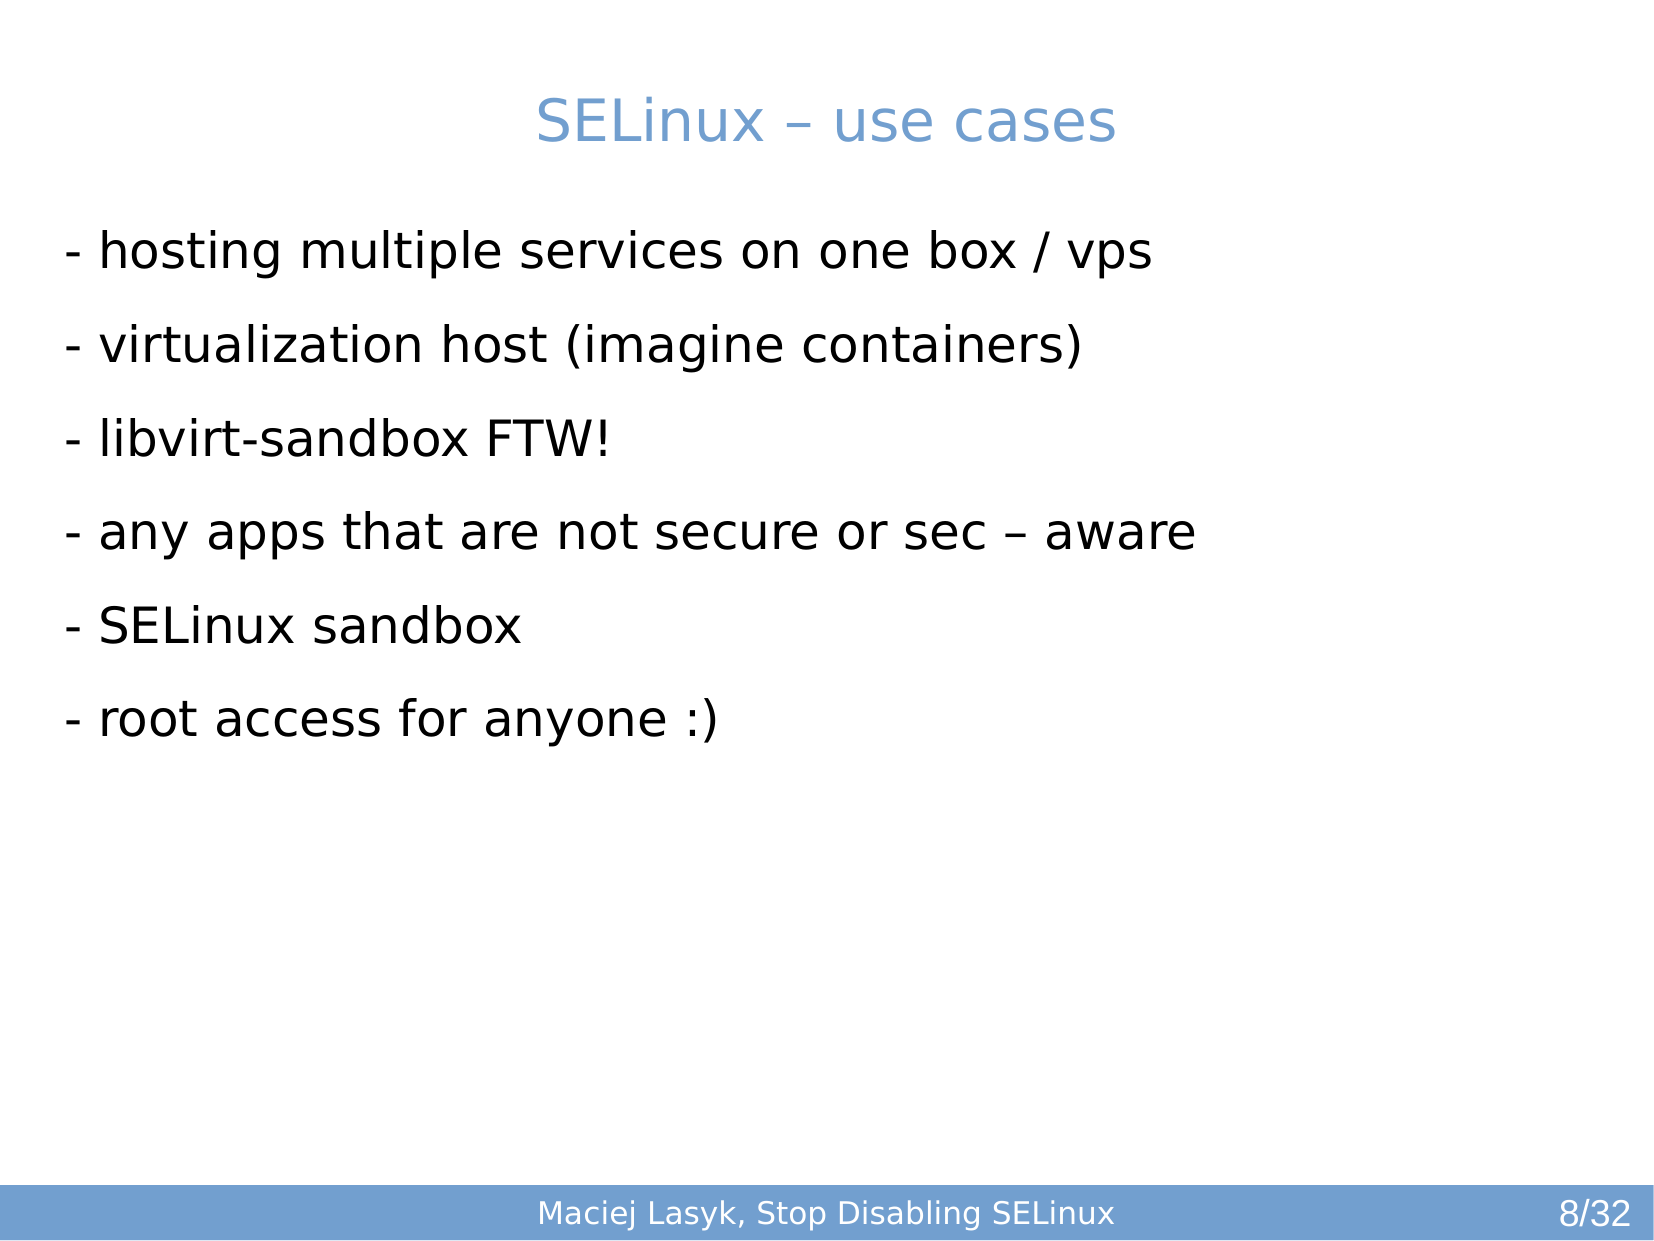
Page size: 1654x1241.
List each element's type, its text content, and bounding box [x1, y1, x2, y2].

text_box 8/32 [1533, 1185, 1647, 1241]
text_box Maciej Lasyk, Stop Disabling SELinux [522, 1188, 1132, 1240]
text_box SELinux – use cases [520, 79, 1133, 163]
text_box - hosting multiple services on one box / vps - virtualization host (imagine containers) - libvirt-sandbox FTW! - any apps that are not secure or sec – aware - SELinux sandbox - root access for anyone :) [49, 214, 1213, 757]
text_box [1647, 1185, 1654, 1241]
text_box [0, 1185, 1533, 1241]
